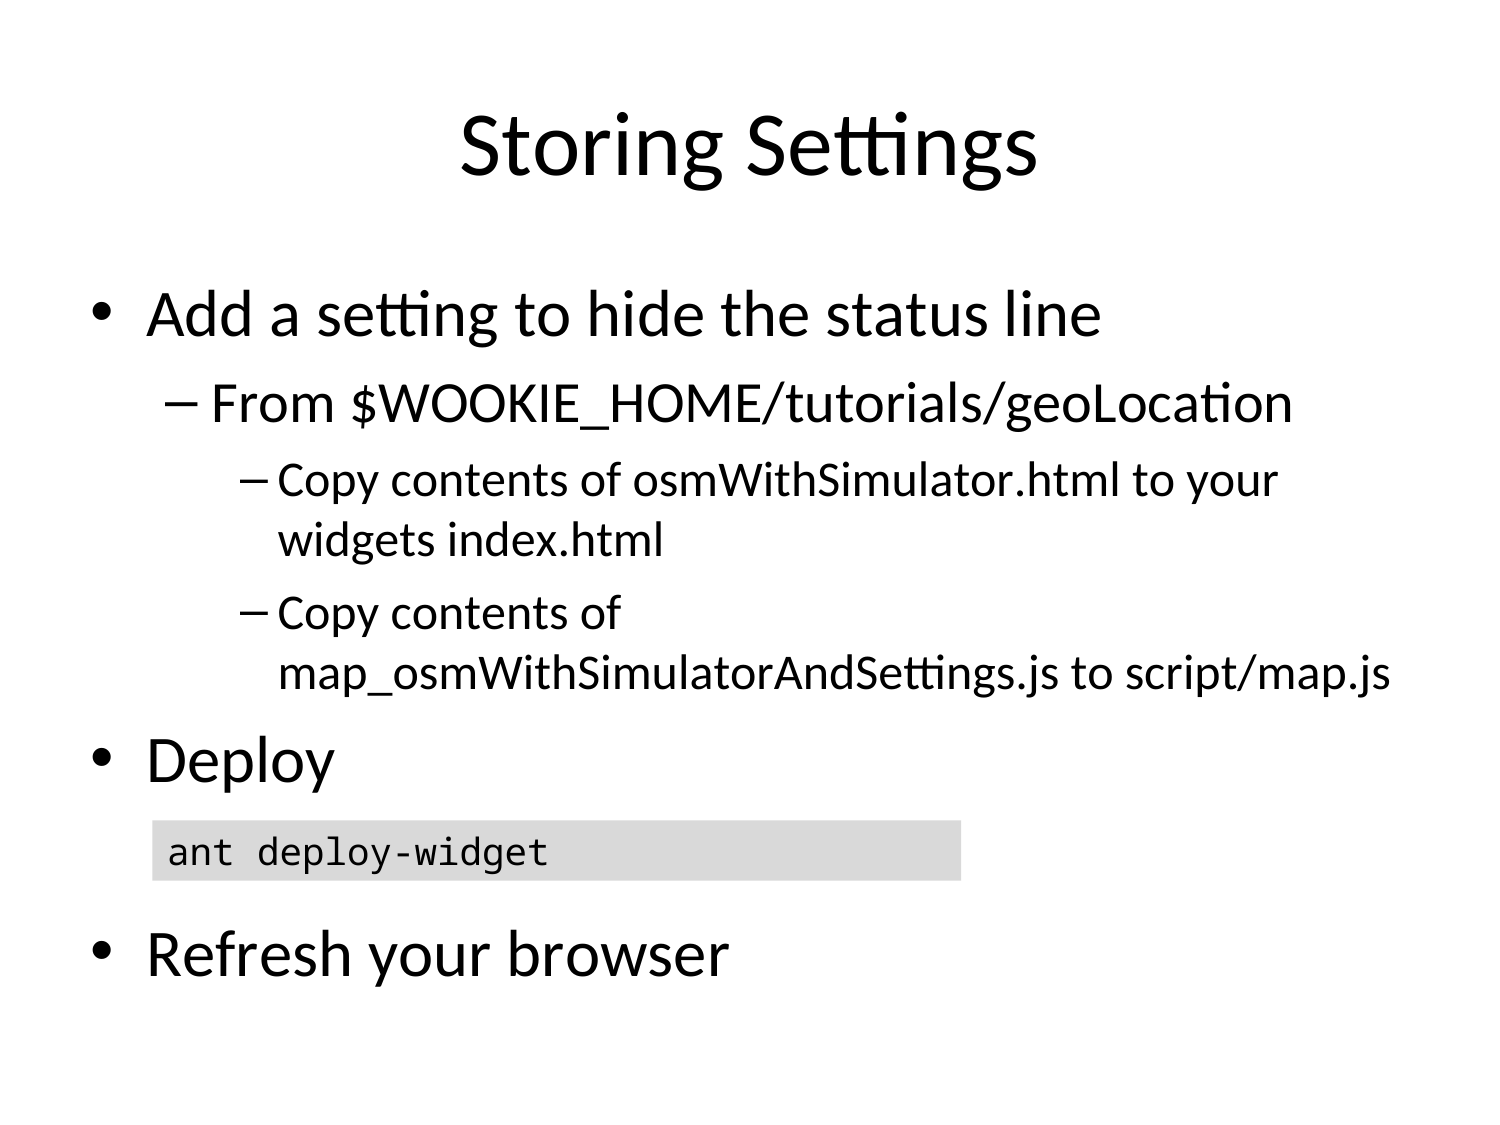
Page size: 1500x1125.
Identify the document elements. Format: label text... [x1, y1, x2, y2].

list Add a setting to hide the status line From $WOOKIE_HOME/tutorials/geoLocation Copy contents of osmWithSimulator.html to your widgets index.html Copy contents of map_osmWithSimulatorAndSettings.js to script/map.js Deploy Refresh your browser [75, 262, 1426, 1094]
text_box ant deploy-widget [152, 820, 962, 881]
title Storing Settings [75, 45, 1426, 233]
